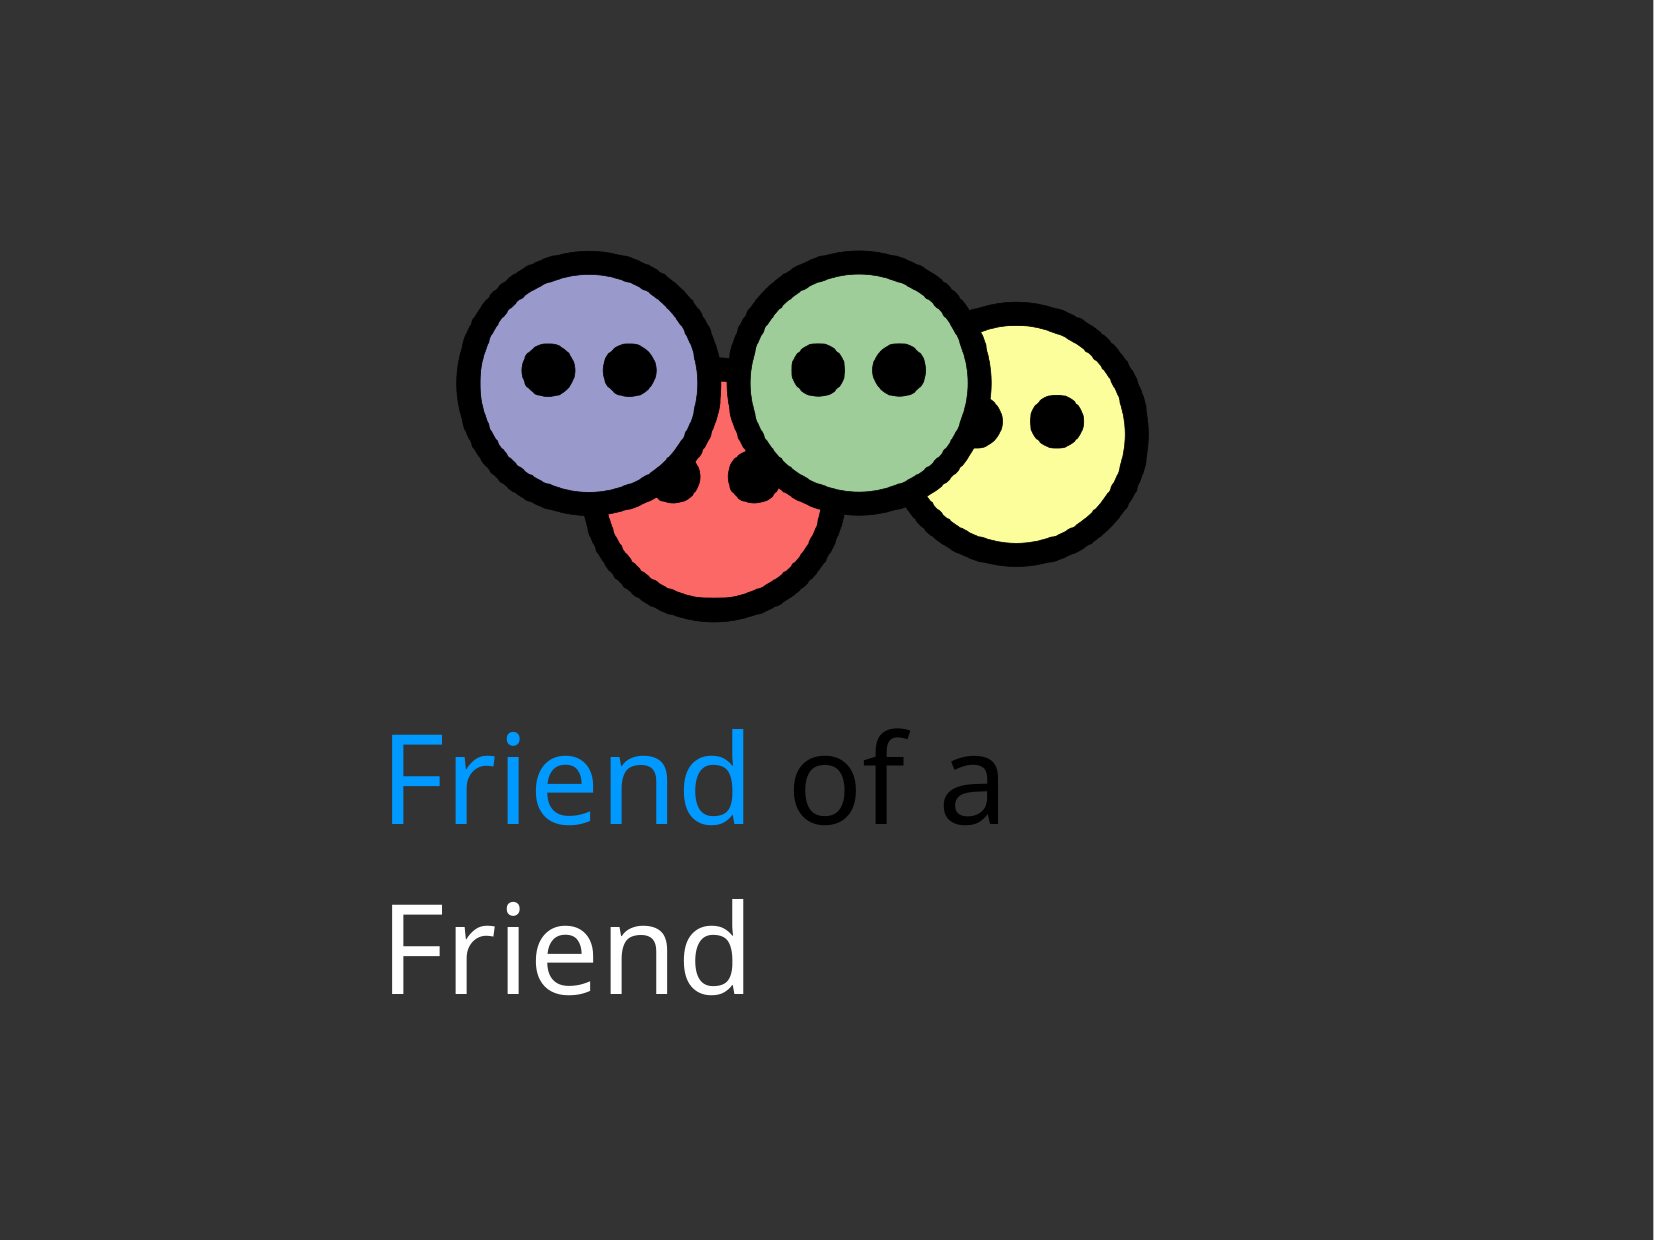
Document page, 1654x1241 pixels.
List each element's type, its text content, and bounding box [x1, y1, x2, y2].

text_box Friend of a Friend [366, 683, 1276, 851]
picture [445, 177, 1164, 683]
